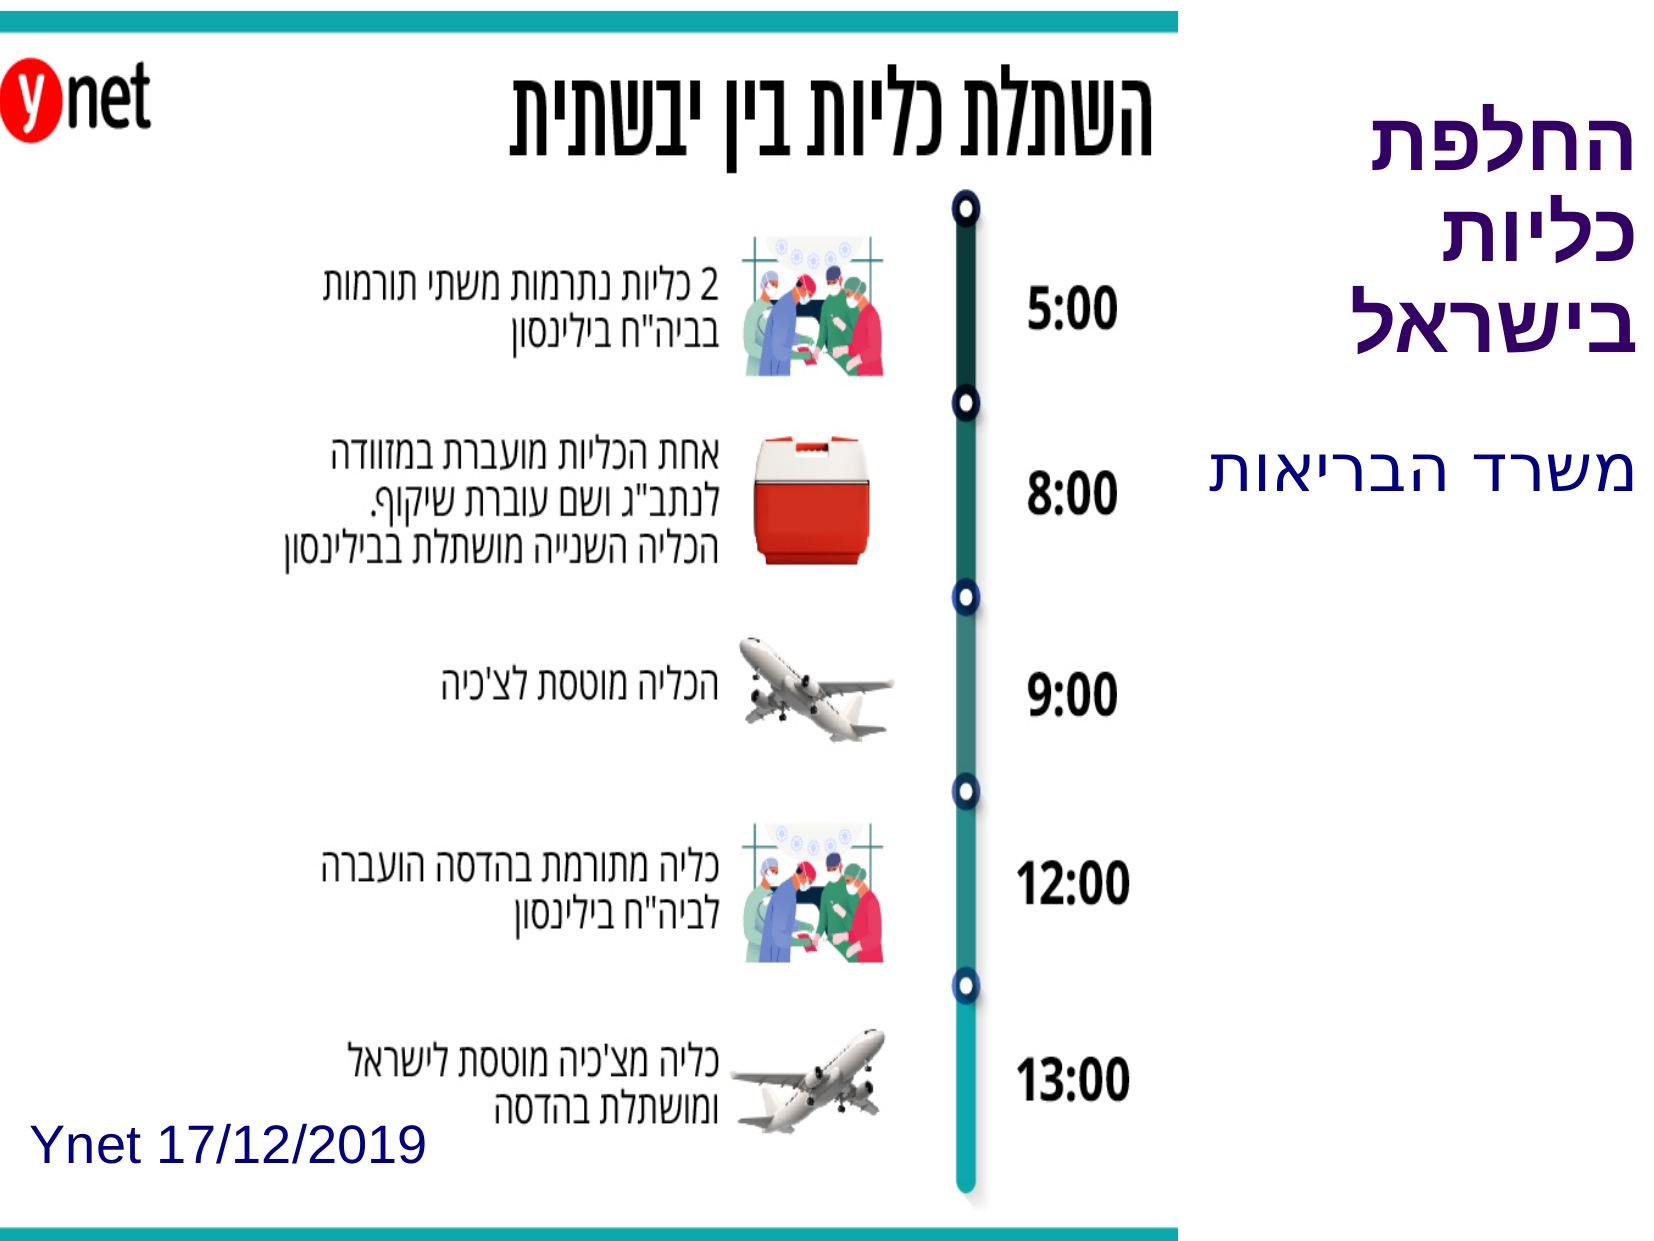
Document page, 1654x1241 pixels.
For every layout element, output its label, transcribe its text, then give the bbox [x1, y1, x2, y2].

picture [0, 11, 1178, 1241]
text_box החלפת כליות בישראל [1260, 90, 1654, 378]
text_box משרד הבריאות [1143, 422, 1654, 515]
text_box Ynet 17/12/2019 [15, 1106, 451, 1241]
